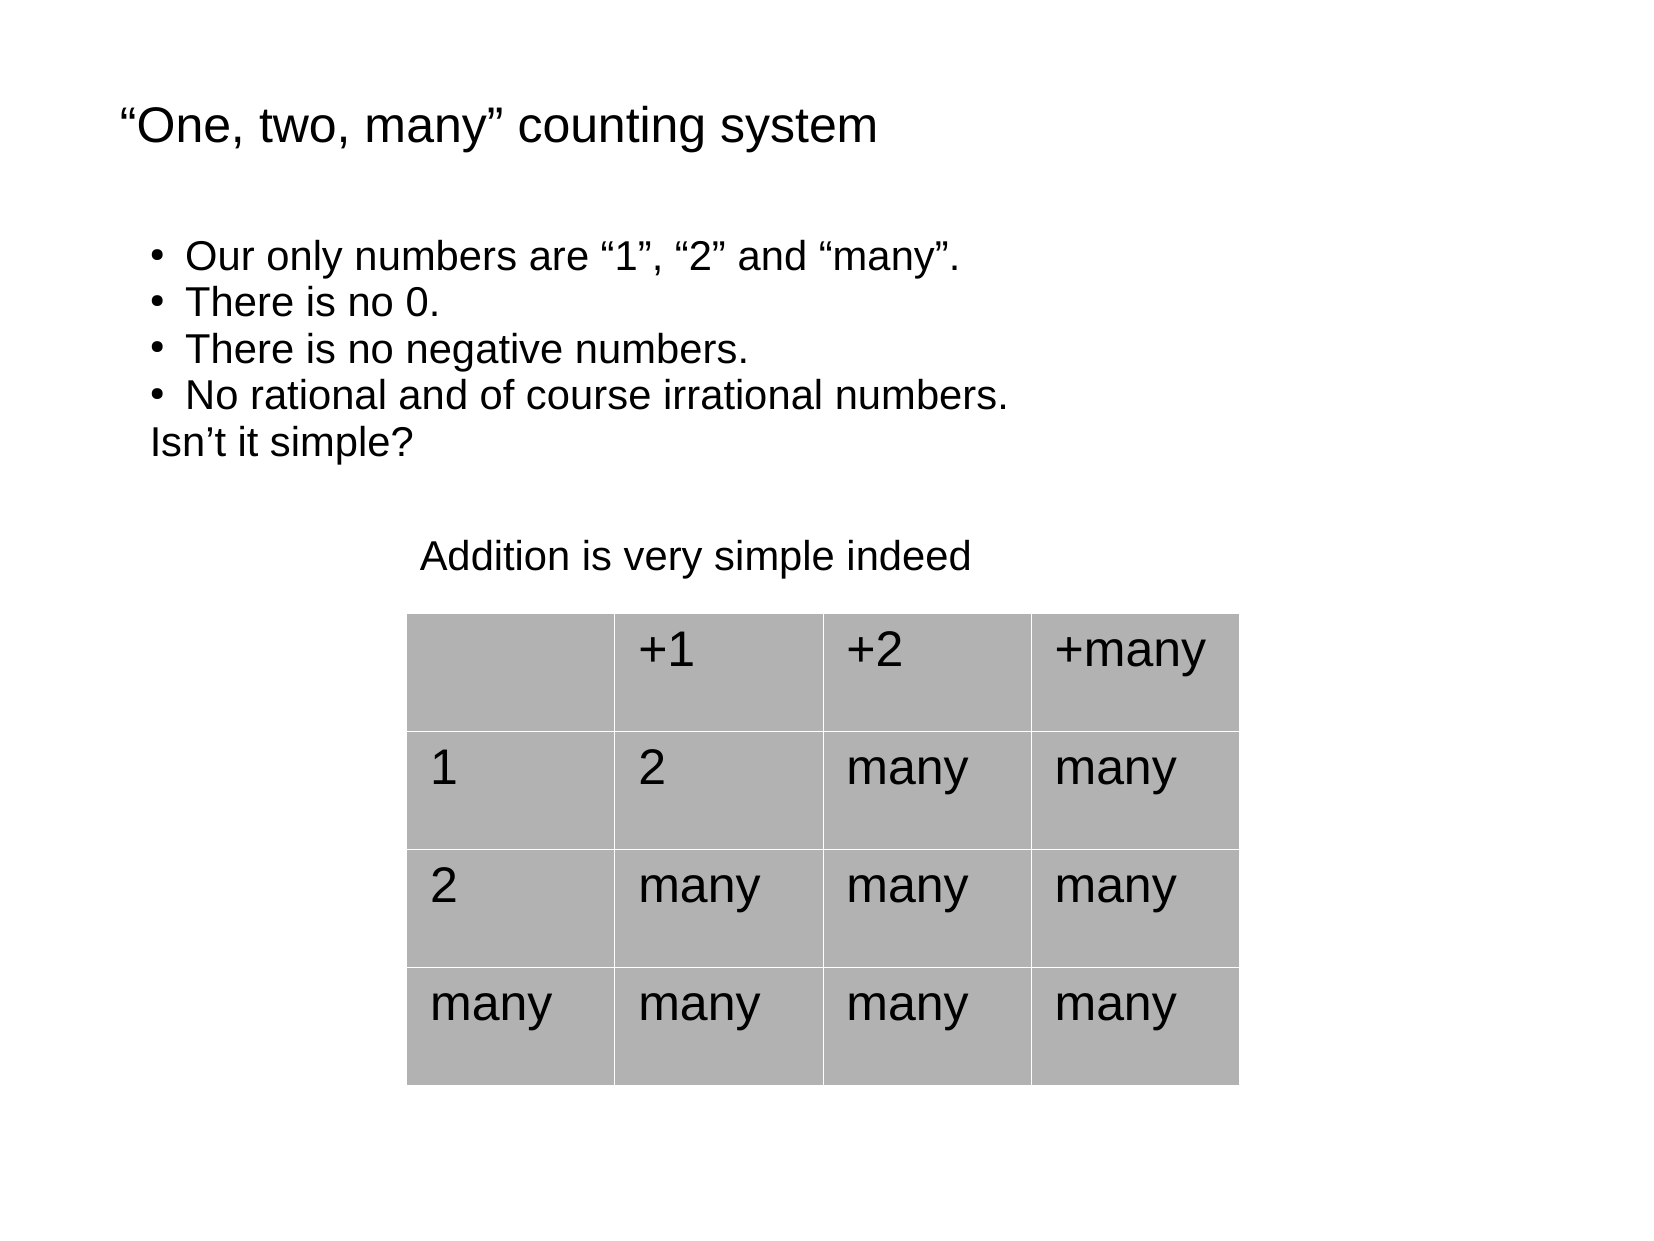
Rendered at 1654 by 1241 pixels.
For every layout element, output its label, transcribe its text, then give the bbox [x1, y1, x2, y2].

table_cell many [1032, 968, 1239, 1085]
table_cell many [615, 850, 823, 967]
table_cell many [824, 968, 1031, 1085]
table_cell many [824, 732, 1031, 849]
text_box Addition is very simple indeed [405, 525, 1221, 596]
table_cell 2 [407, 850, 614, 967]
table_cell 2 [615, 732, 823, 849]
table_cell many [824, 850, 1031, 967]
text_box Our only numbers are “1”, “2” and “many”. There is no 0. There is no negative numbers. No rational and of course irrational numbers. Isn’t it simple? [135, 225, 1025, 473]
table_cell many [1032, 732, 1239, 849]
table_cell many [1032, 850, 1239, 967]
text_box “One, two, many” counting system [105, 90, 921, 161]
table_header +many [1032, 614, 1239, 731]
table_cell many [615, 968, 823, 1085]
table_cell 1 [407, 732, 614, 849]
table_header +1 [615, 614, 823, 731]
table_header [407, 614, 614, 731]
table_cell many [407, 968, 614, 1085]
table_header +2 [824, 614, 1031, 731]
